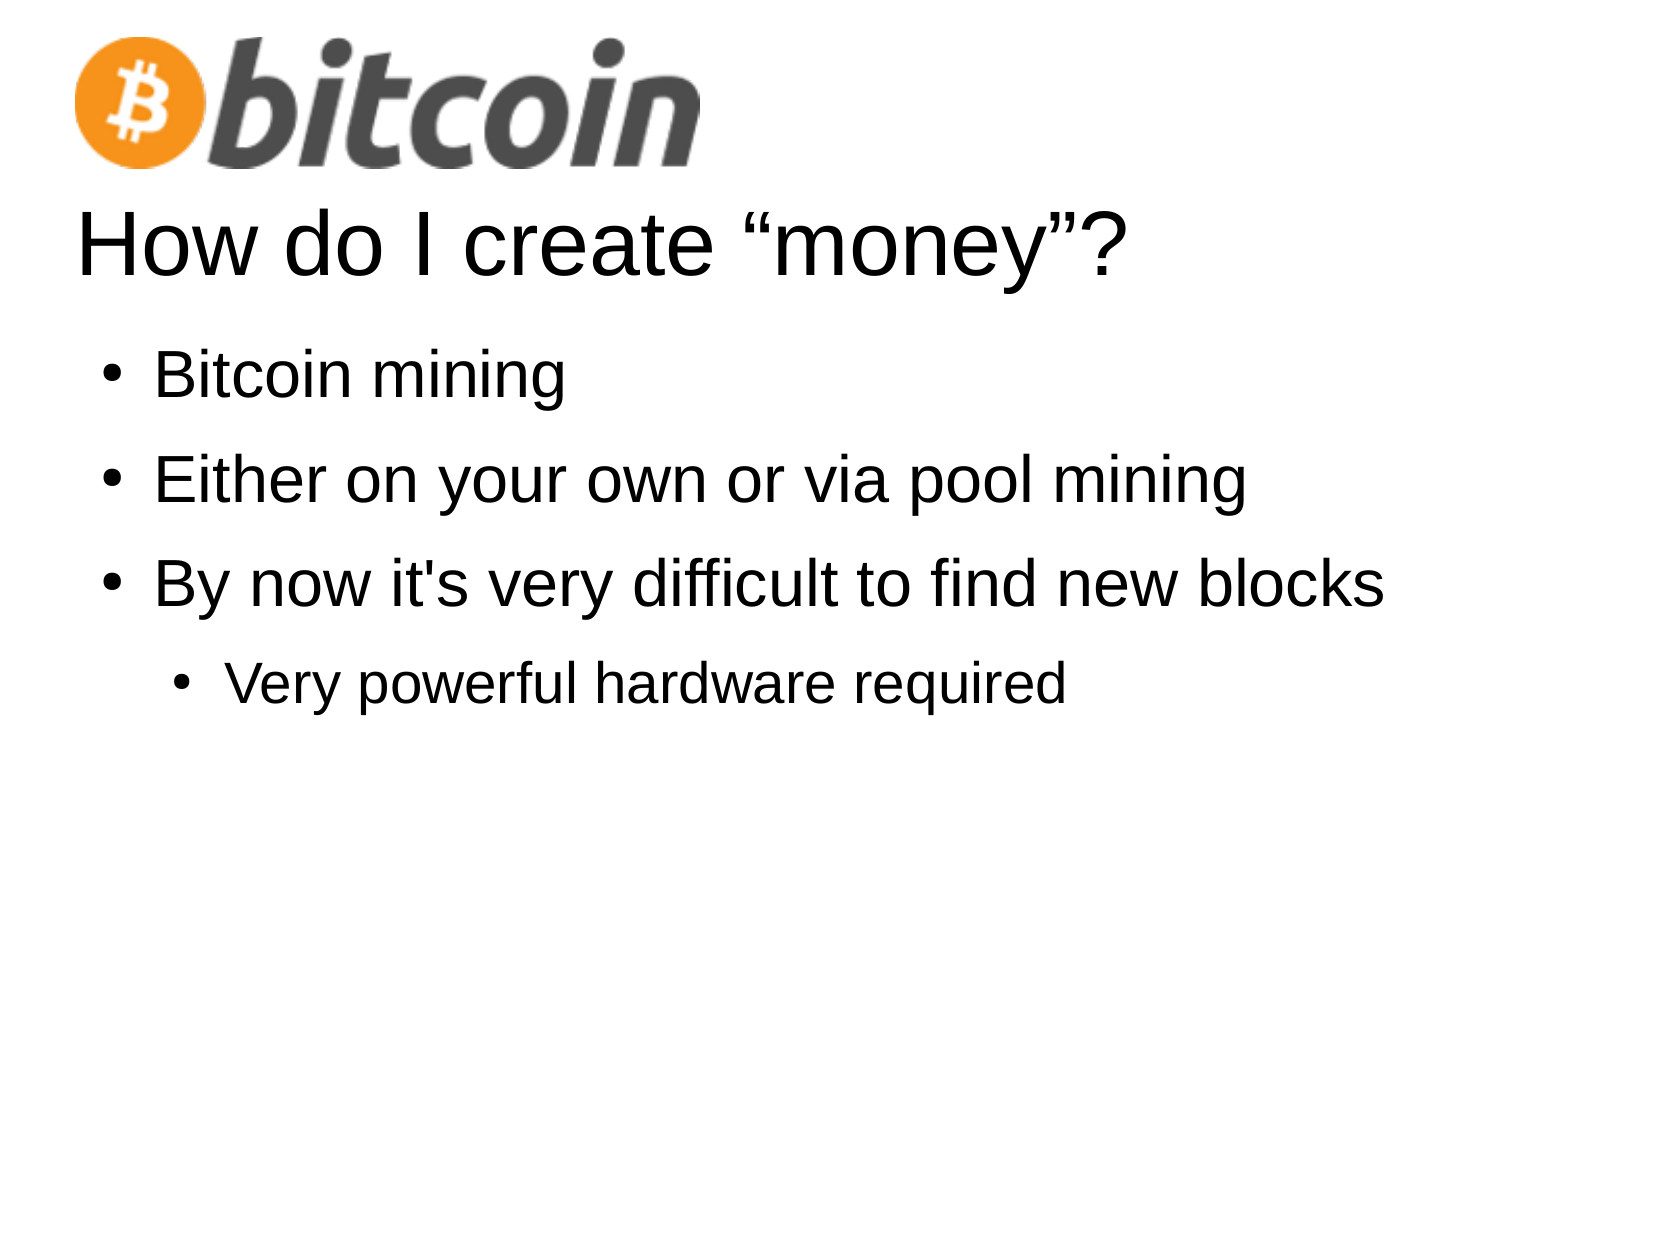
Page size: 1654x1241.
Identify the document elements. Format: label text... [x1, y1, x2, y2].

picture [75, 37, 700, 150]
list Bitcoin mining Either on your own or via pool mining By now it's very difficult to find new blocks Very powerful hardware required [82, 337, 1571, 1109]
title How do I create “money”? [75, 150, 1571, 338]
